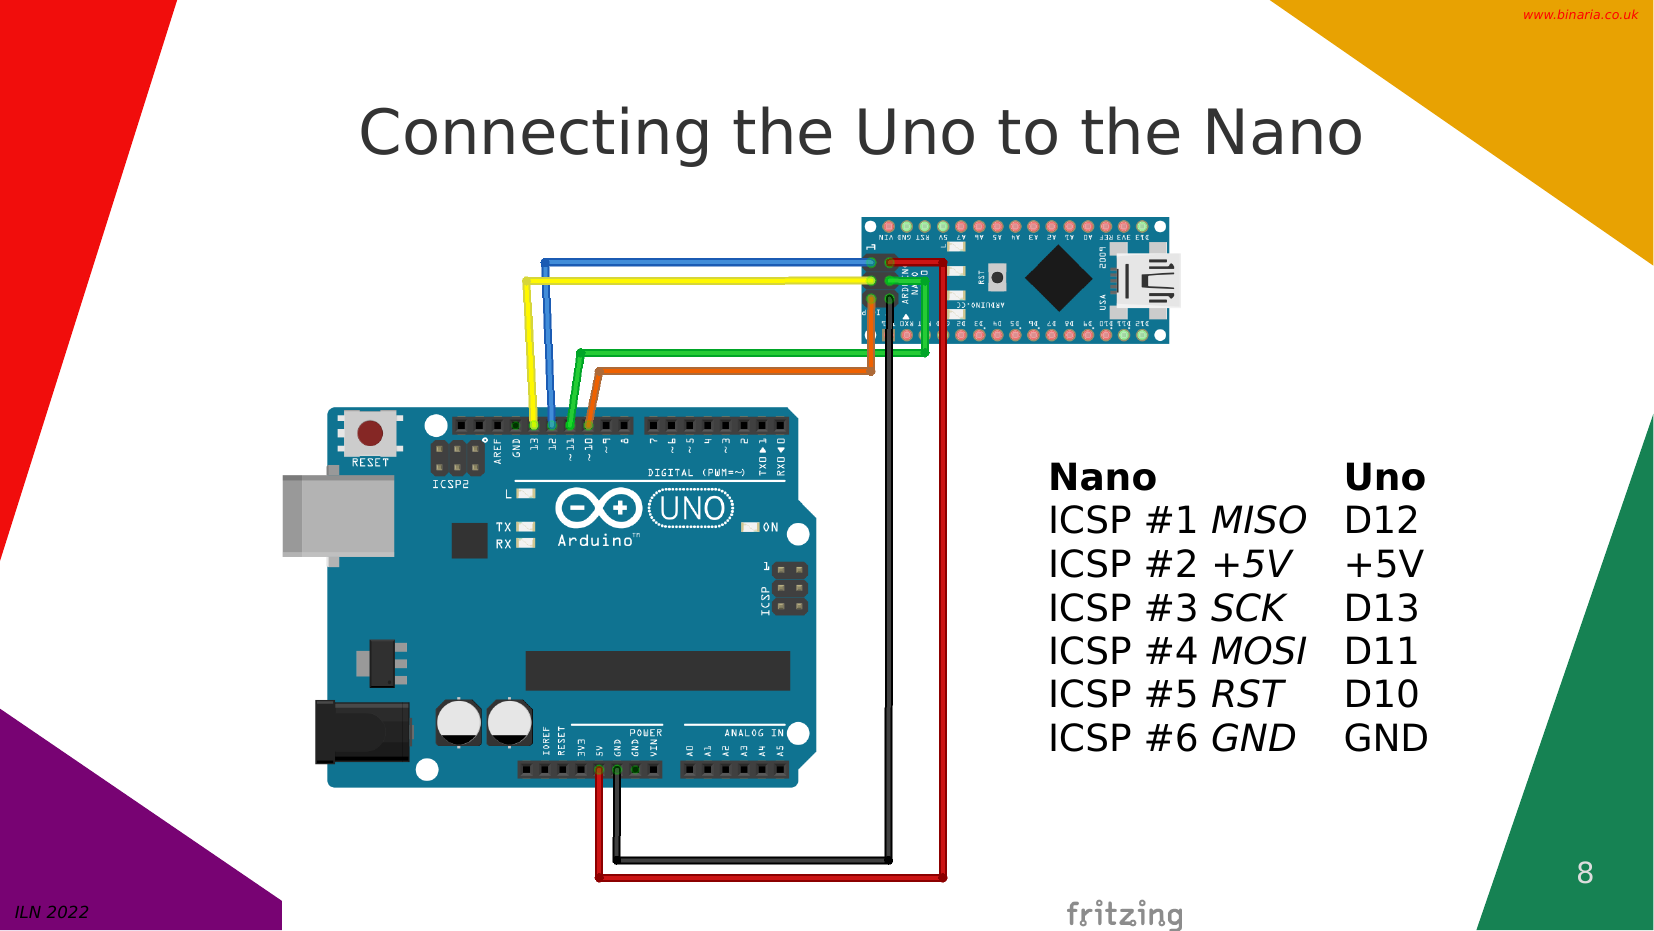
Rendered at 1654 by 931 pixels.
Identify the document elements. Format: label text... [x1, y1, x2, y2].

text_box ILN 2022 [0, 895, 105, 931]
picture [282, 217, 1182, 931]
text_box Nano Uno ICSP #1 MISO D12 ICSP #2 +5V +5V ICSP #3 SCK D13 ICSP #4 MOSI D11 ICSP #5 RST D10 ICSP #6 GND GND [1033, 448, 1445, 768]
title Connecting the Uno to the Nano [118, 59, 1536, 207]
text_box www.binaria.co.uk [1508, 0, 1654, 30]
